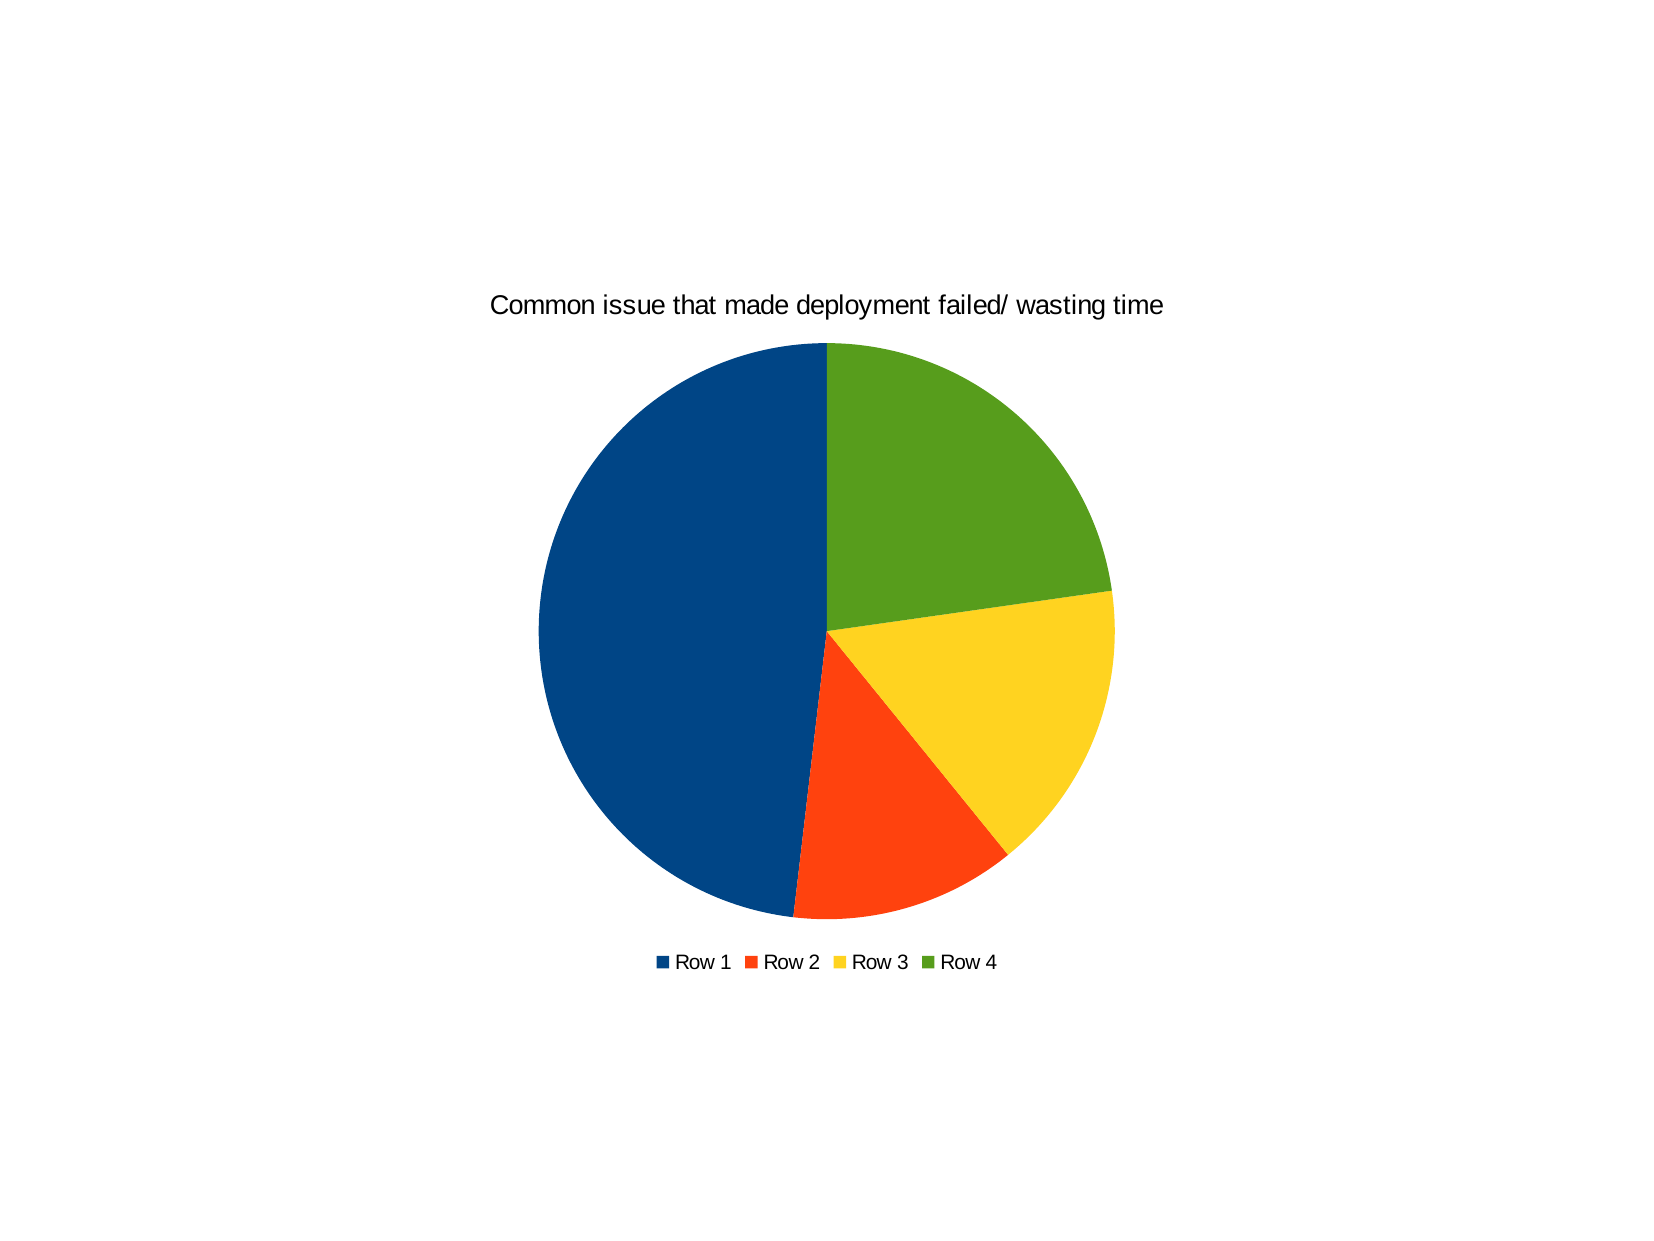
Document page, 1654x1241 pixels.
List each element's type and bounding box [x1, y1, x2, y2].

chart [82, 260, 1572, 980]
